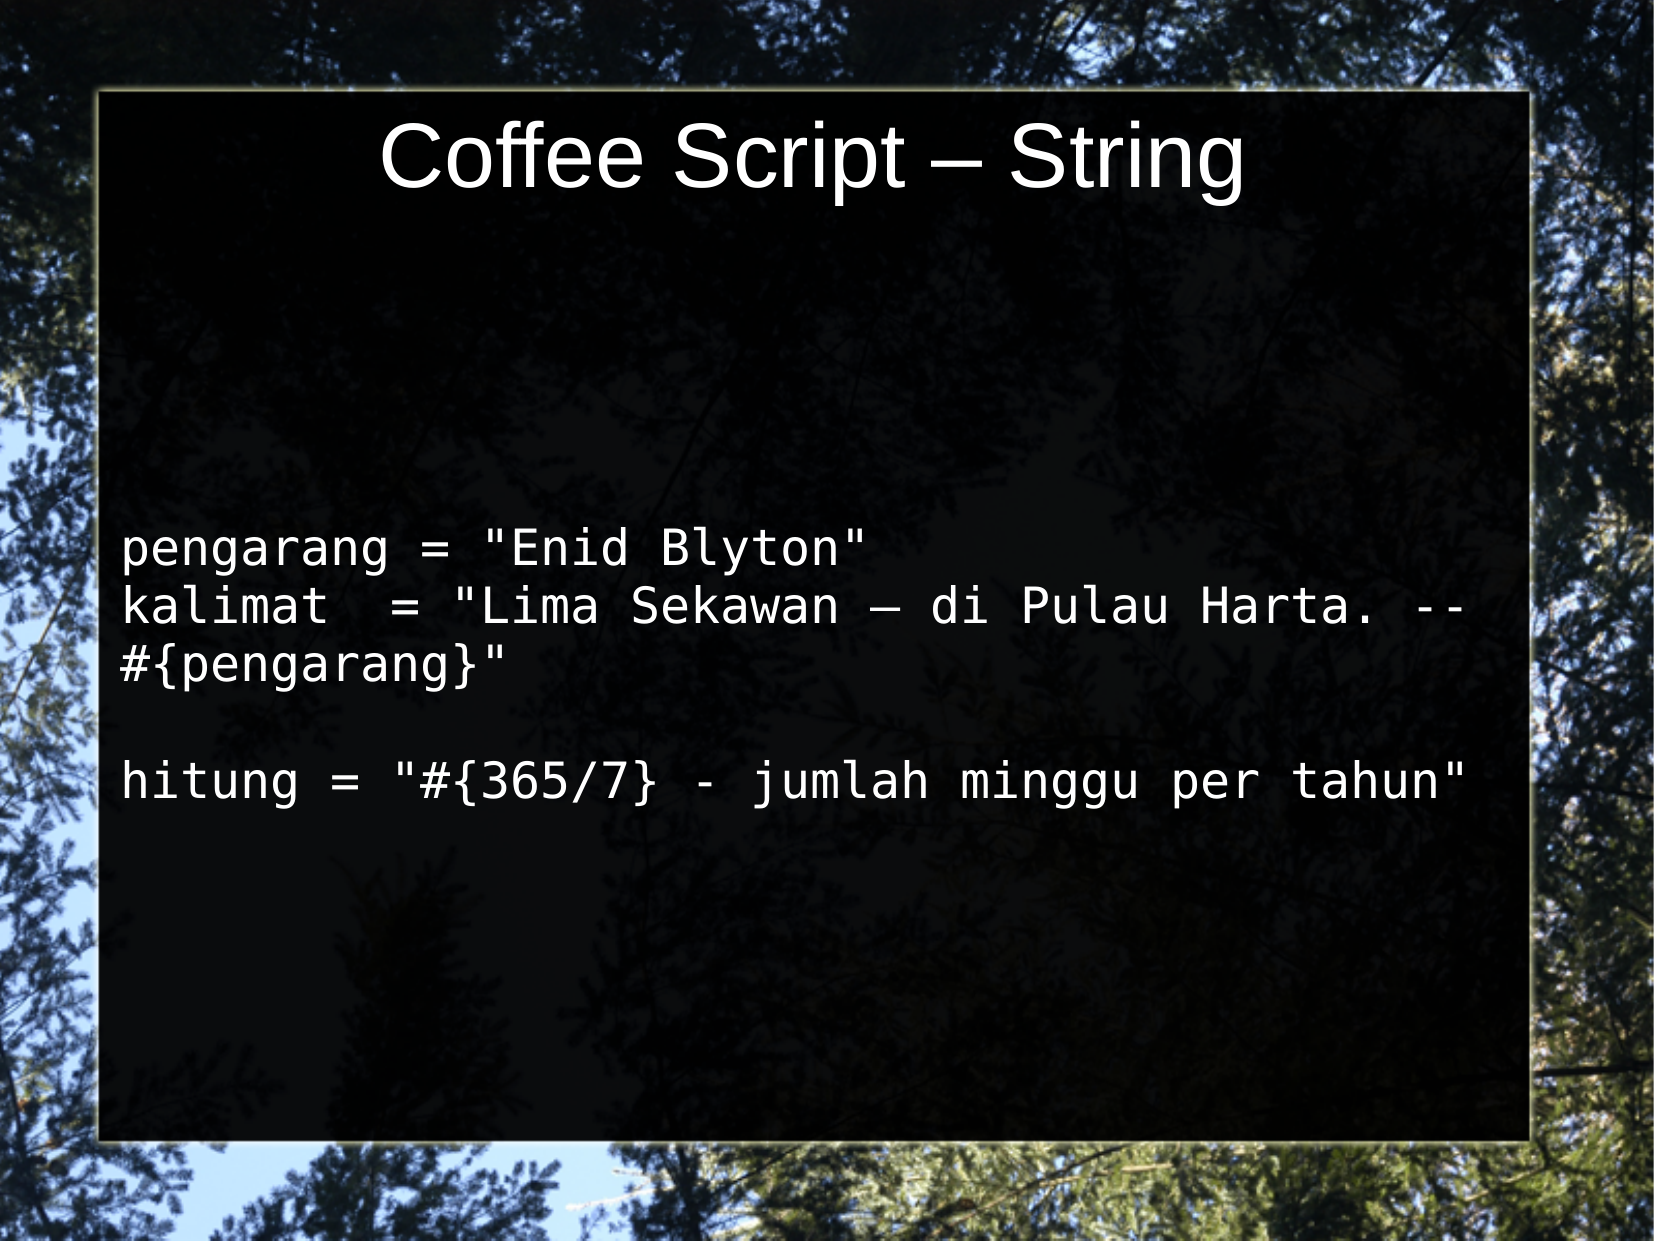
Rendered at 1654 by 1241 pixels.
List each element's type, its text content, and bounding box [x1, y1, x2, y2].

picture [0, 0, 1654, 1241]
title Coffee Script – String [90, 72, 1537, 241]
subtitle pengarang = "Enid Blyton" kalimat = "Lima Sekawan – di Pulau Harta. -- #{pengarang}" hitung = "#{365/7} - jumlah minggu per tahun" [120, 255, 1567, 1074]
